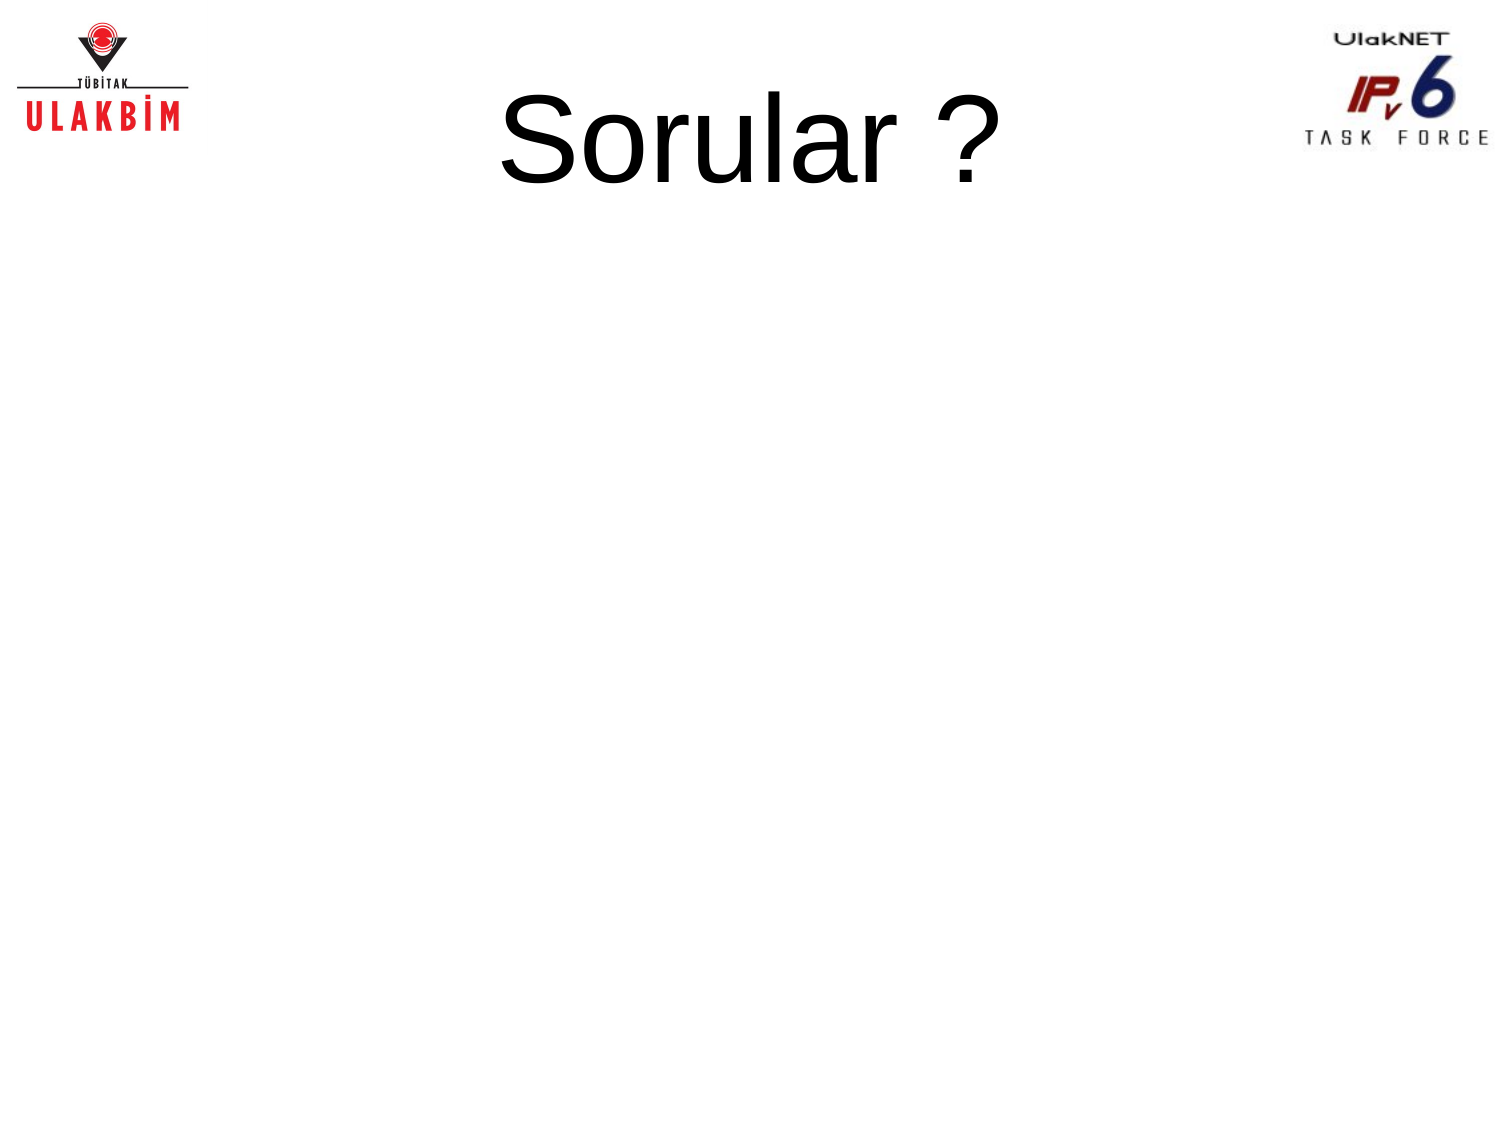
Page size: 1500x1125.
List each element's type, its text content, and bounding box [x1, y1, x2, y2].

picture [0, 0, 208, 155]
title Sorular ? [75, 45, 1426, 233]
picture [1292, 24, 1500, 157]
